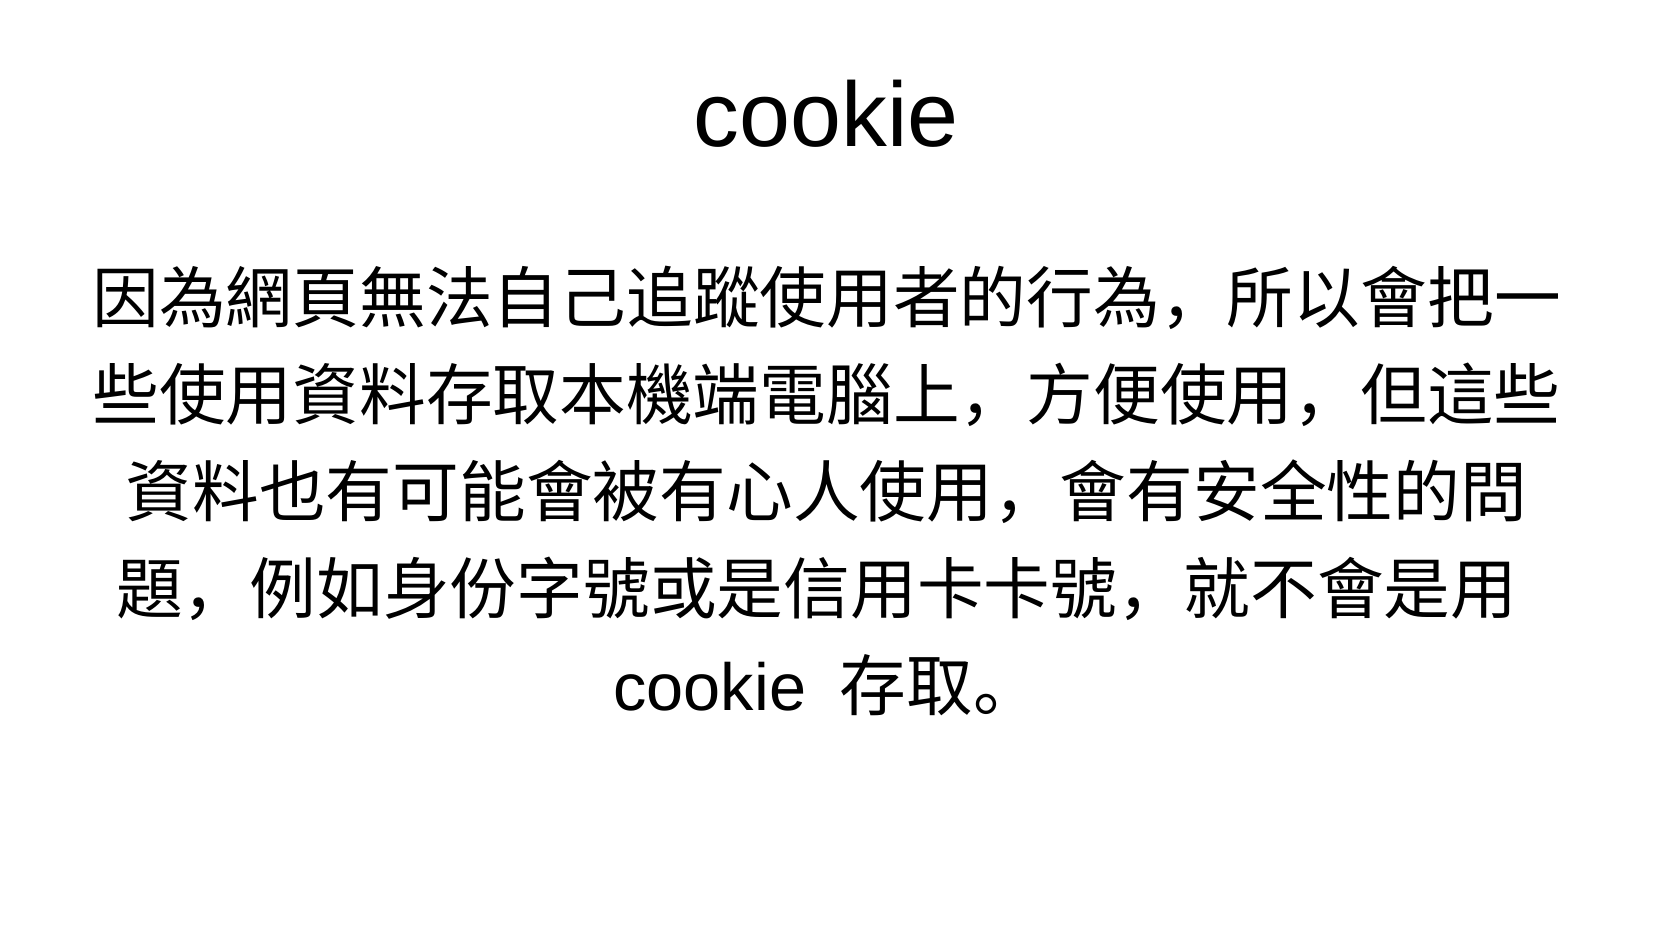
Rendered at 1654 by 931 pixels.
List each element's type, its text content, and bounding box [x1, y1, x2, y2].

subtitle 因為網頁無法自己追蹤使用者的行為，所以會把一些使用資料存取本機端電腦上，方便使用，但這些資料也有可能會被有心人使用，會有安全性的問題，例如身份字號或是信用卡卡號，就不會是用cookie 存取。 [82, 217, 1571, 758]
title cookie [82, 37, 1571, 193]
